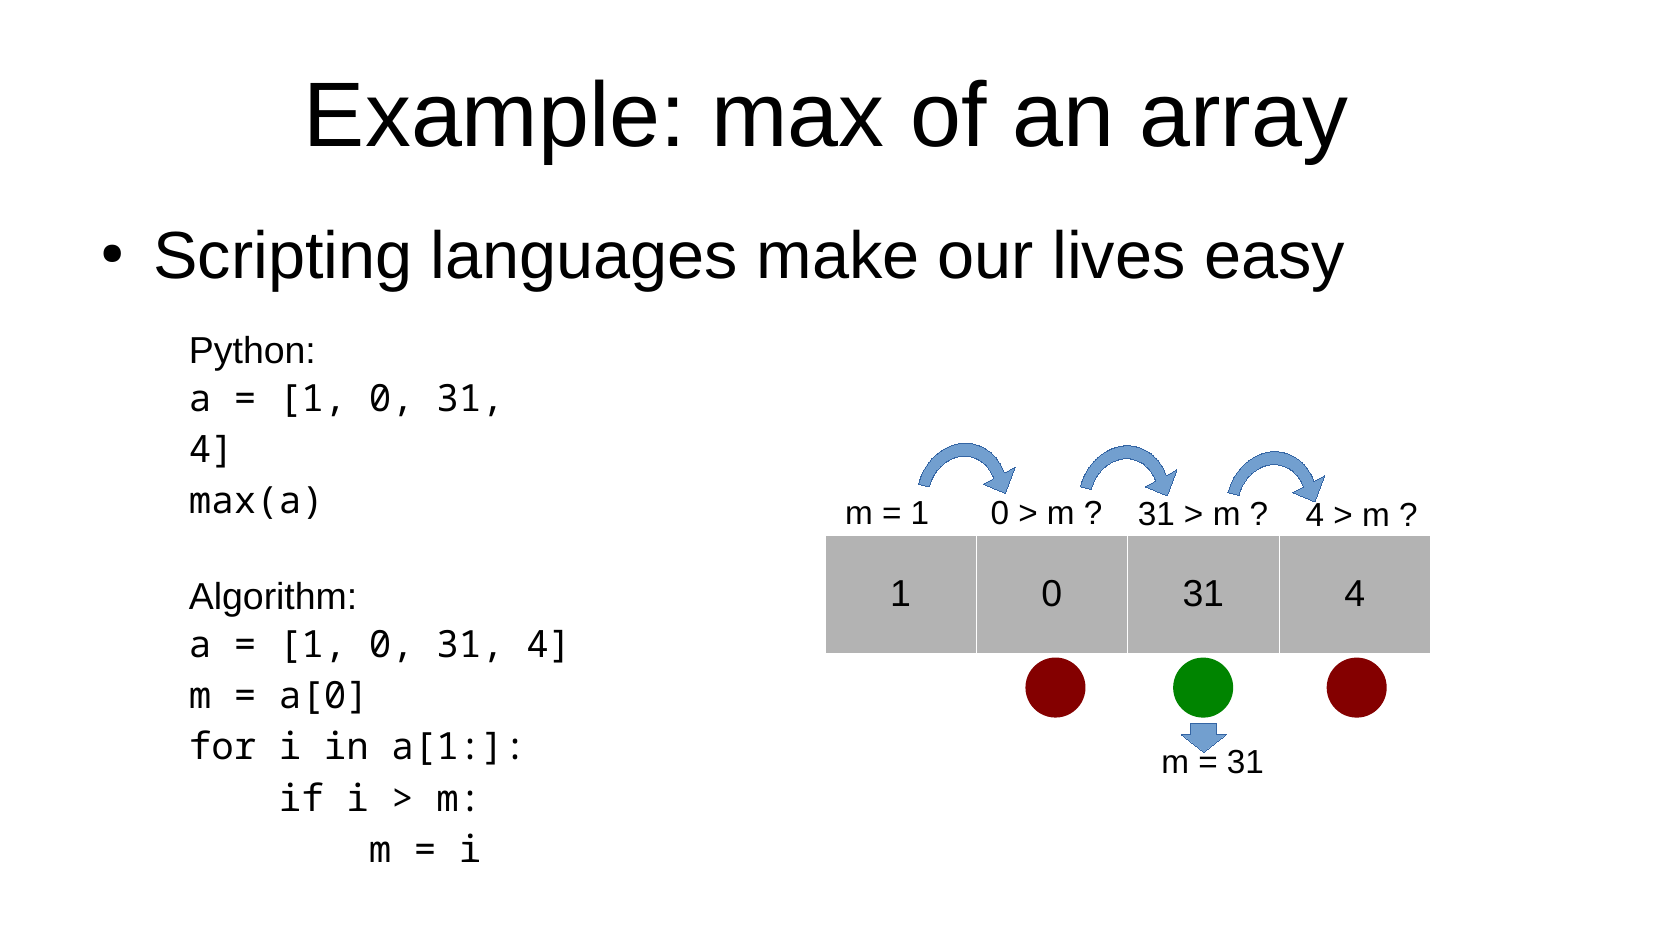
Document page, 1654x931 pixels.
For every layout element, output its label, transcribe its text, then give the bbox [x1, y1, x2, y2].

text_box [918, 443, 1016, 494]
table_header 0 [977, 589, 1127, 653]
text_box 4 > m ? [1290, 489, 1464, 588]
text_box 0 > m ? [975, 487, 1159, 589]
text_box m = 1 [830, 486, 981, 544]
text_box [1181, 723, 1227, 753]
list Scripting languages make our lives easy [82, 217, 1571, 758]
table_header 4 [1280, 587, 1430, 653]
text_box [1080, 445, 1177, 487]
table_header 1 [826, 536, 976, 653]
text_box [1326, 657, 1387, 718]
title Example: max of an array [82, 37, 1571, 193]
text_box [1229, 451, 1325, 489]
text_box [1025, 657, 1086, 718]
table_header 4 [1348, 588, 1357, 598]
text_box [1173, 657, 1234, 718]
text_box m = 31 [1146, 735, 1326, 835]
text_box Python: a = [1, 0, 31, 4] max(a) [174, 321, 541, 510]
table_header 0 [1046, 589, 1057, 604]
table_header 31 [1128, 587, 1279, 653]
text_box Algorithm: a = [1, 0, 31, 4] m = a[0] for i in a[1:]: if i > m: m = i [174, 568, 646, 931]
text_box 31 > m ? [1123, 487, 1302, 587]
